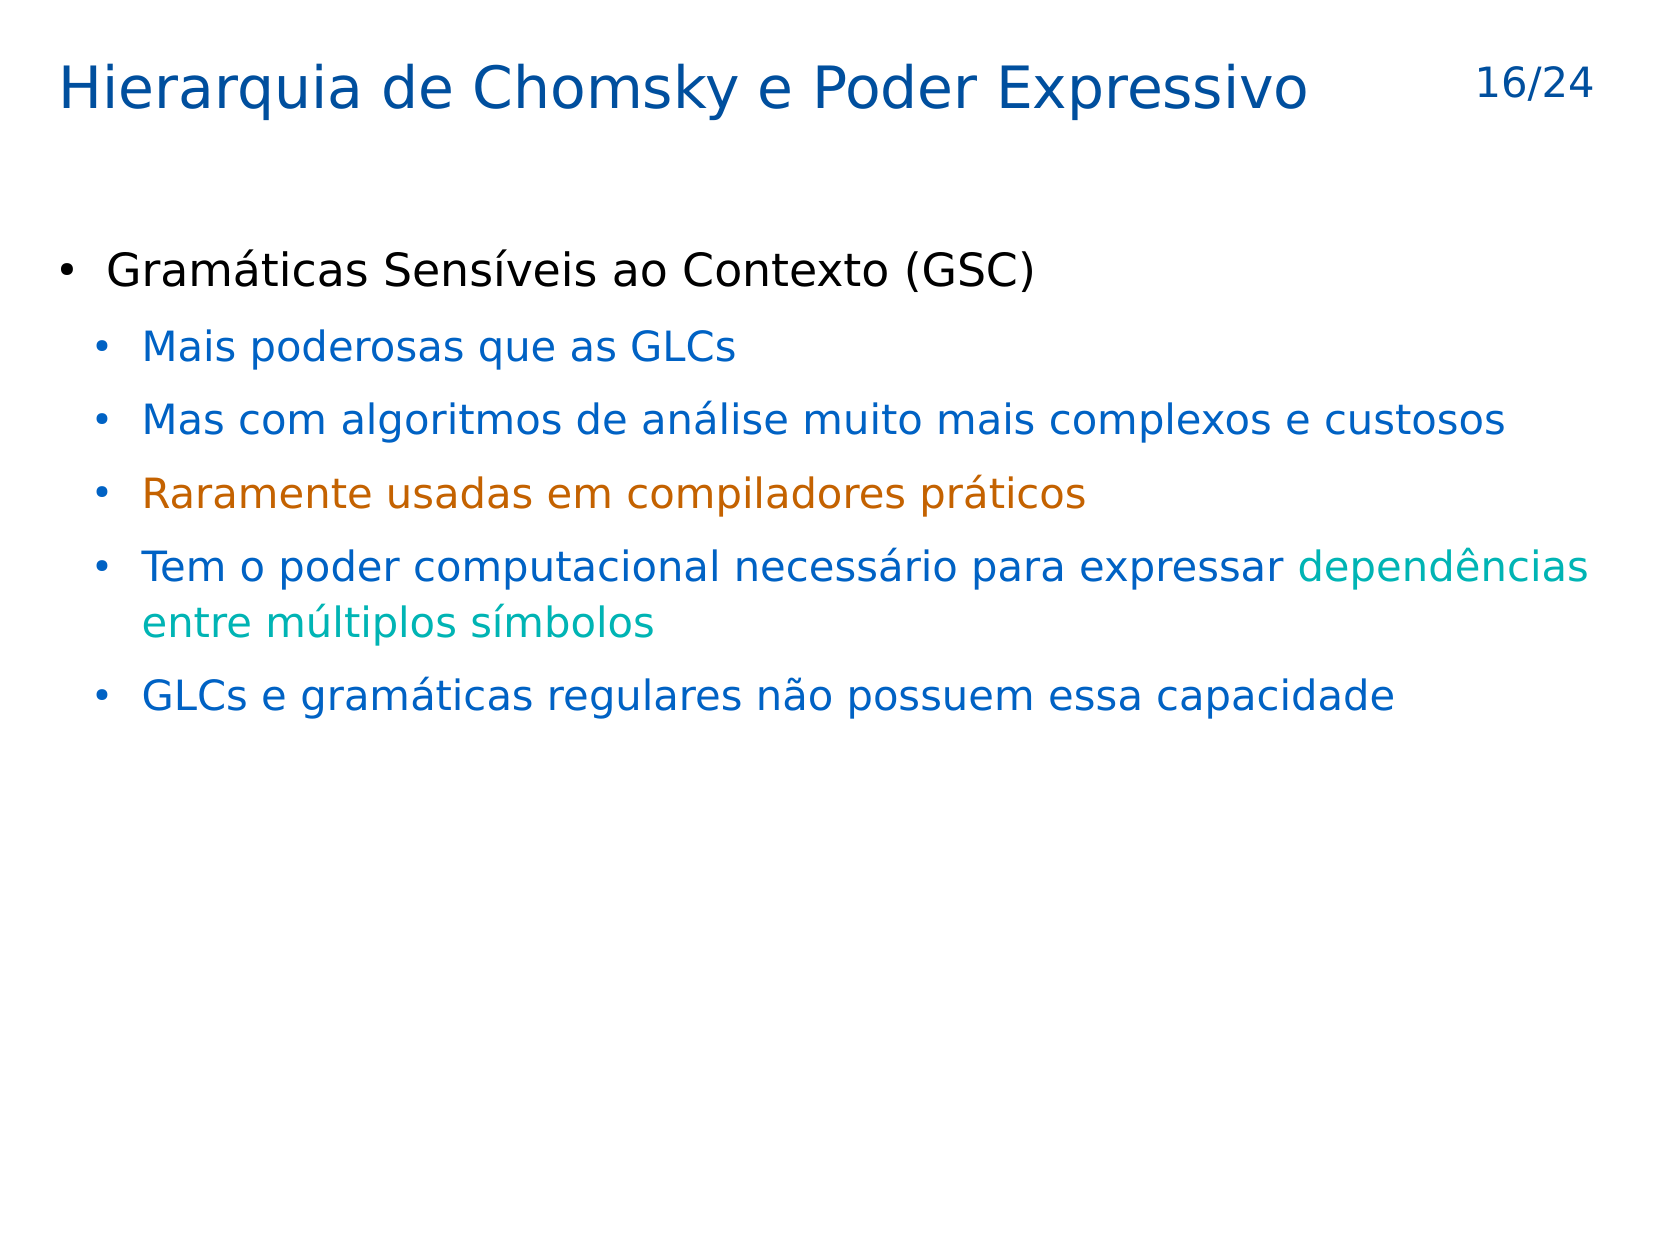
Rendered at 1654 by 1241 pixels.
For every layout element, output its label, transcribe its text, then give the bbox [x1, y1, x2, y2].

title Hierarquia de Chomsky e Poder Expressivo [59, 29, 1625, 148]
list Gramáticas Sensíveis ao Contexto (GSC) Mais poderosas que as GLCs Mas com algoritmos de análise muito mais complexos e custosos Raramente usadas em compiladores práticos Tem o poder computacional necessário para expressar dependências entre múltiplos símbolos GLCs e gramáticas regulares não possuem essa capacidade [59, 236, 1595, 1211]
